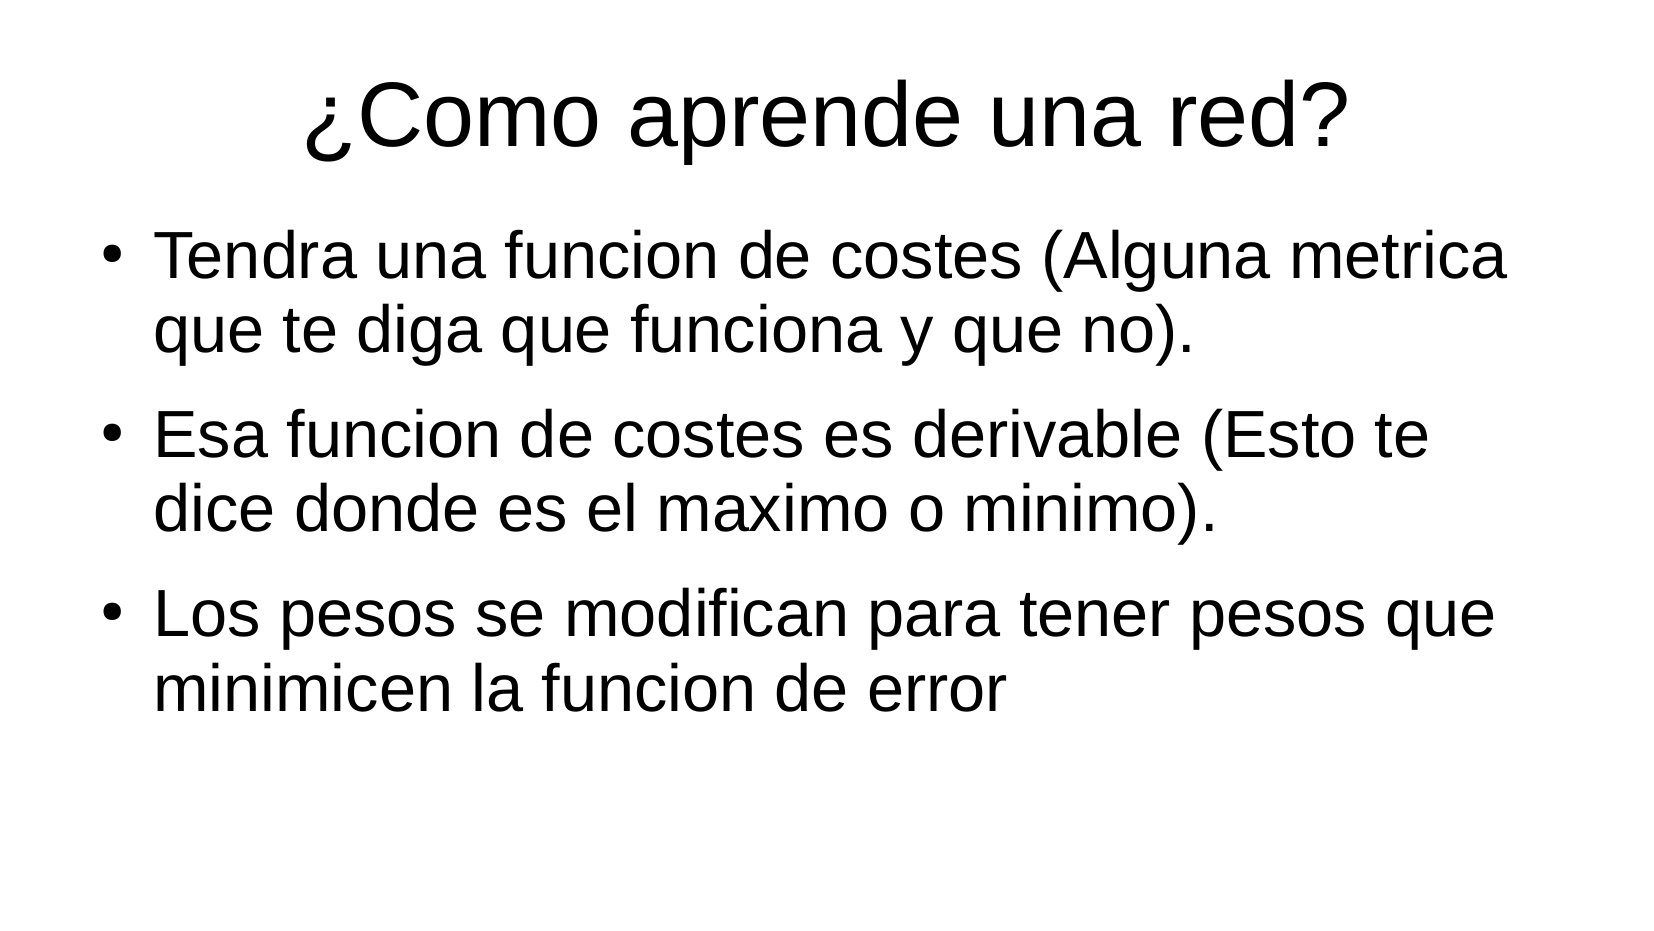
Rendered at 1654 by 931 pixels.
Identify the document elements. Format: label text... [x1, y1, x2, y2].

title ¿Como aprende una red? [82, 37, 1571, 193]
list Tendra una funcion de costes (Alguna metrica que te diga que funciona y que no). Esa funcion de costes es derivable (Esto te dice donde es el maximo o minimo). Los pesos se modifican para tener pesos que minimicen la funcion de error [82, 217, 1571, 758]
